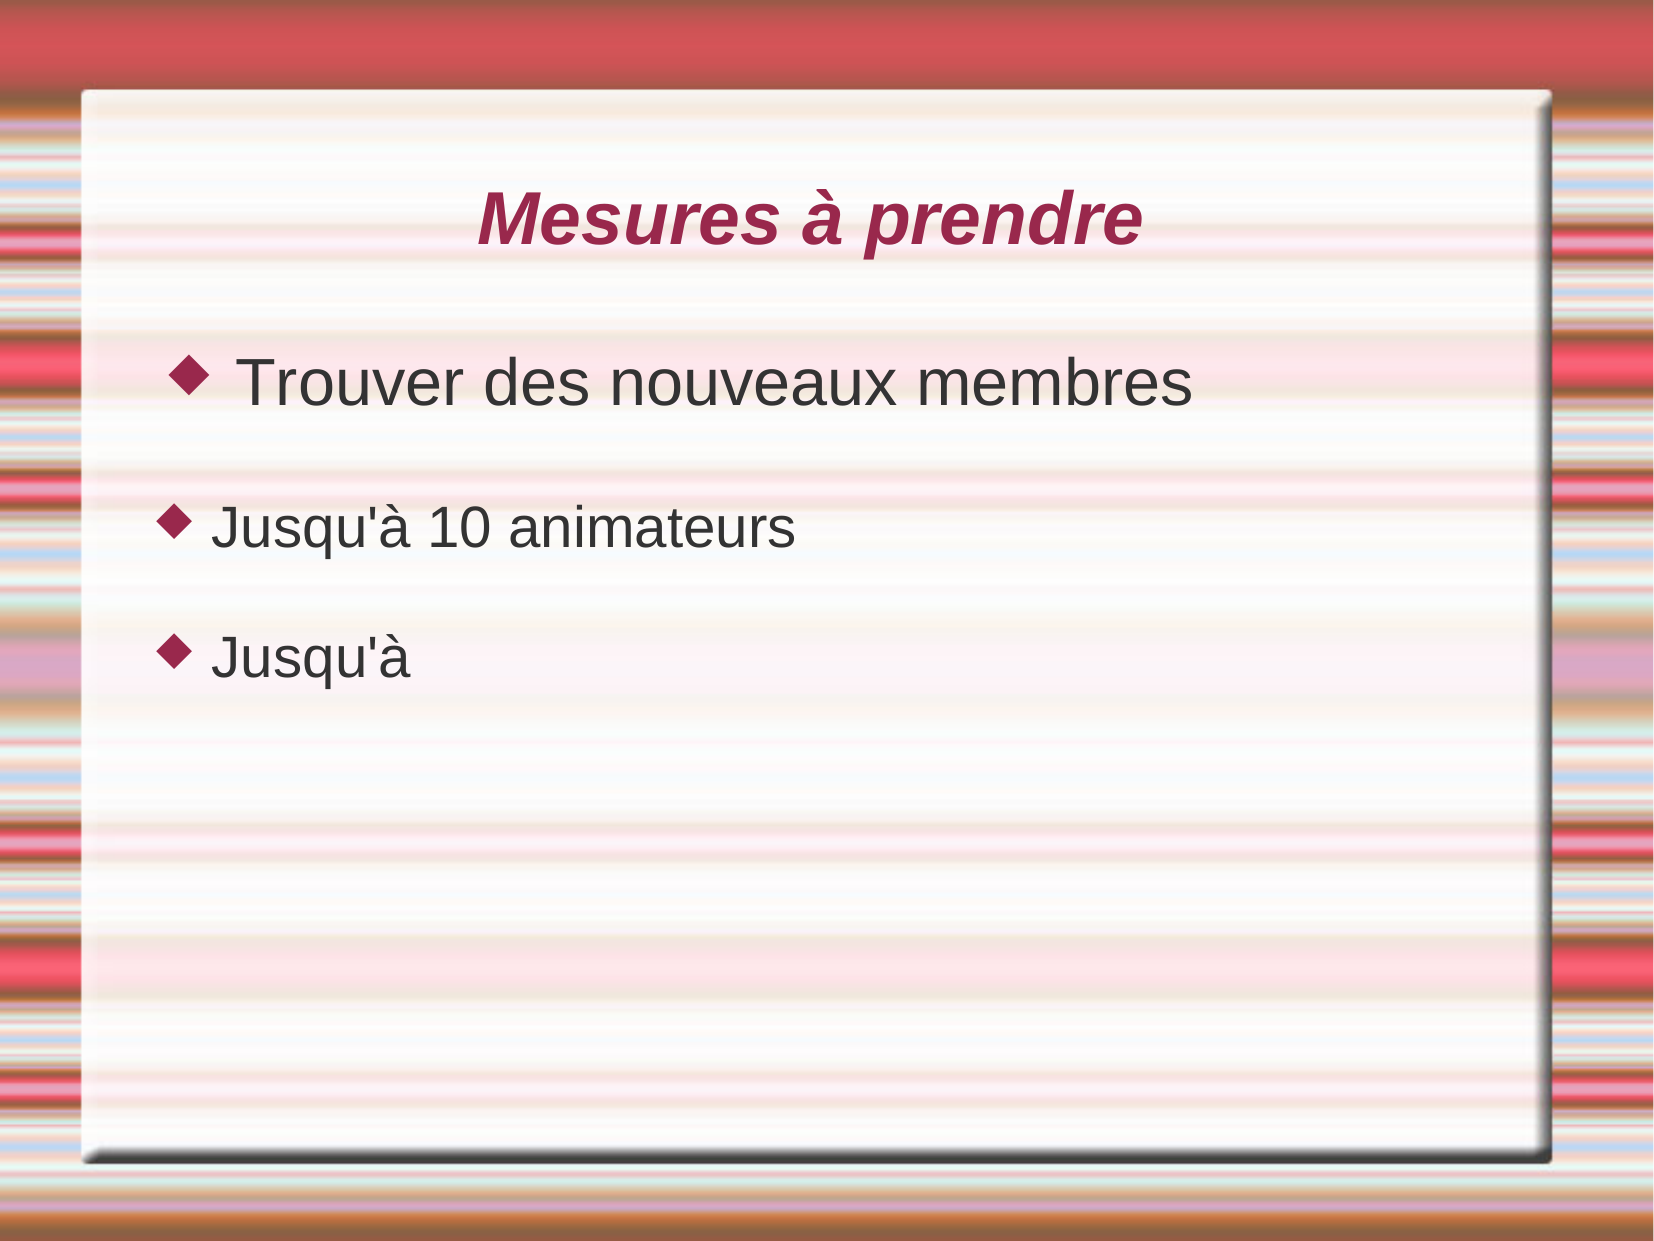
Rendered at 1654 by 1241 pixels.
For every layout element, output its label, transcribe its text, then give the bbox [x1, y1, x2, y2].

picture [0, 0, 1654, 1241]
title Mesures à prendre [88, 114, 1534, 322]
list Trouver des nouveaux membres Jusqu'à 10 animateurs Jusqu'à [152, 344, 1534, 1127]
